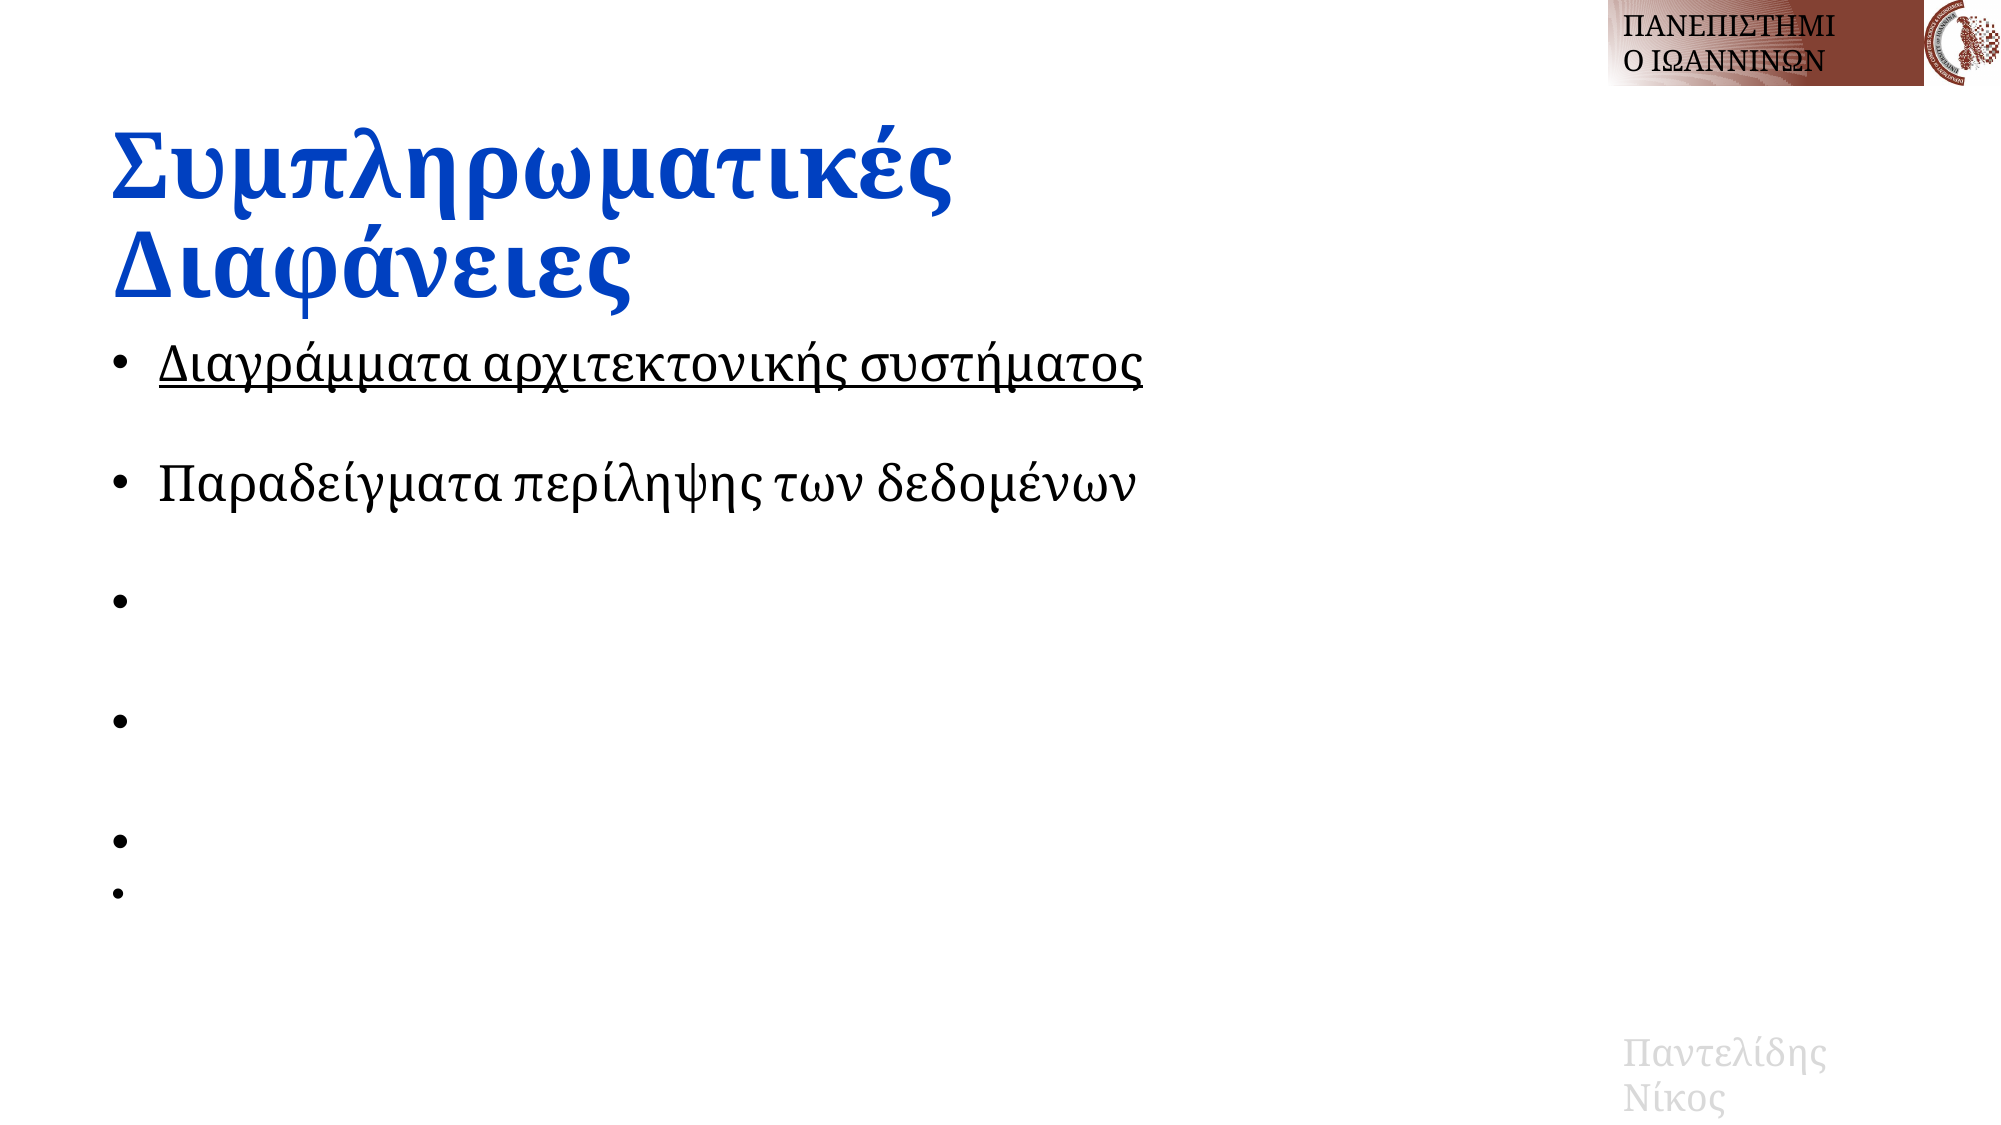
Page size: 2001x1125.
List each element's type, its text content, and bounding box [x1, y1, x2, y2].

text_box Διαγράμματα αρχιτεκτονικής συστήματος Παραδείγματα περίληψης των δεδομένων [96, 263, 1181, 931]
text_box Συμπληρωματικές Διαφάνειες [96, 112, 1428, 225]
